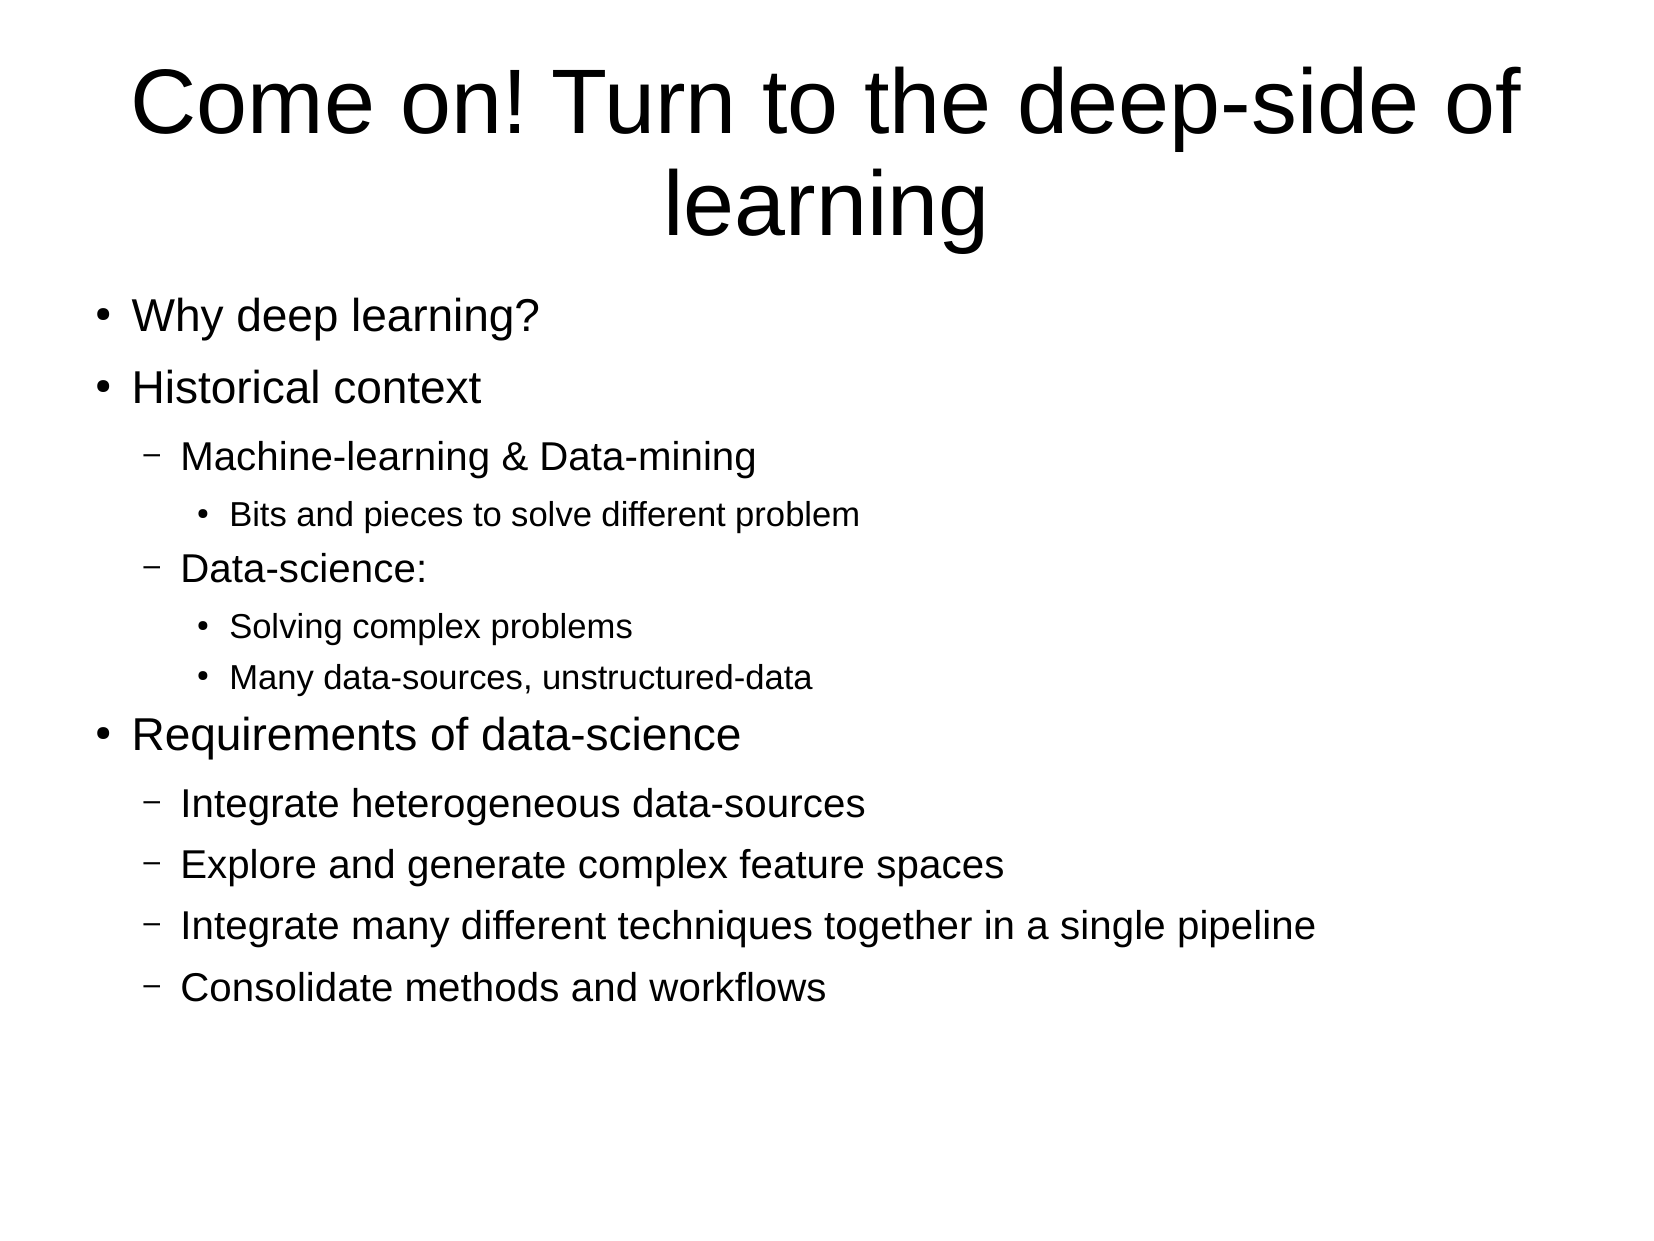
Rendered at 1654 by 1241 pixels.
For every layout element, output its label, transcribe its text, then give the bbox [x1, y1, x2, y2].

list Why deep learning? Historical context Machine-learning & Data-mining Bits and pieces to solve different problem Data-science: Solving complex problems Many data-sources, unstructured-data Requirements of data-science Integrate heterogeneous data-sources Explore and generate complex feature spaces Integrate many different techniques together in a single pipeline Consolidate methods and workflows [82, 290, 1571, 1010]
title Come on! Turn to the deep-side of learning [82, 49, 1571, 257]
